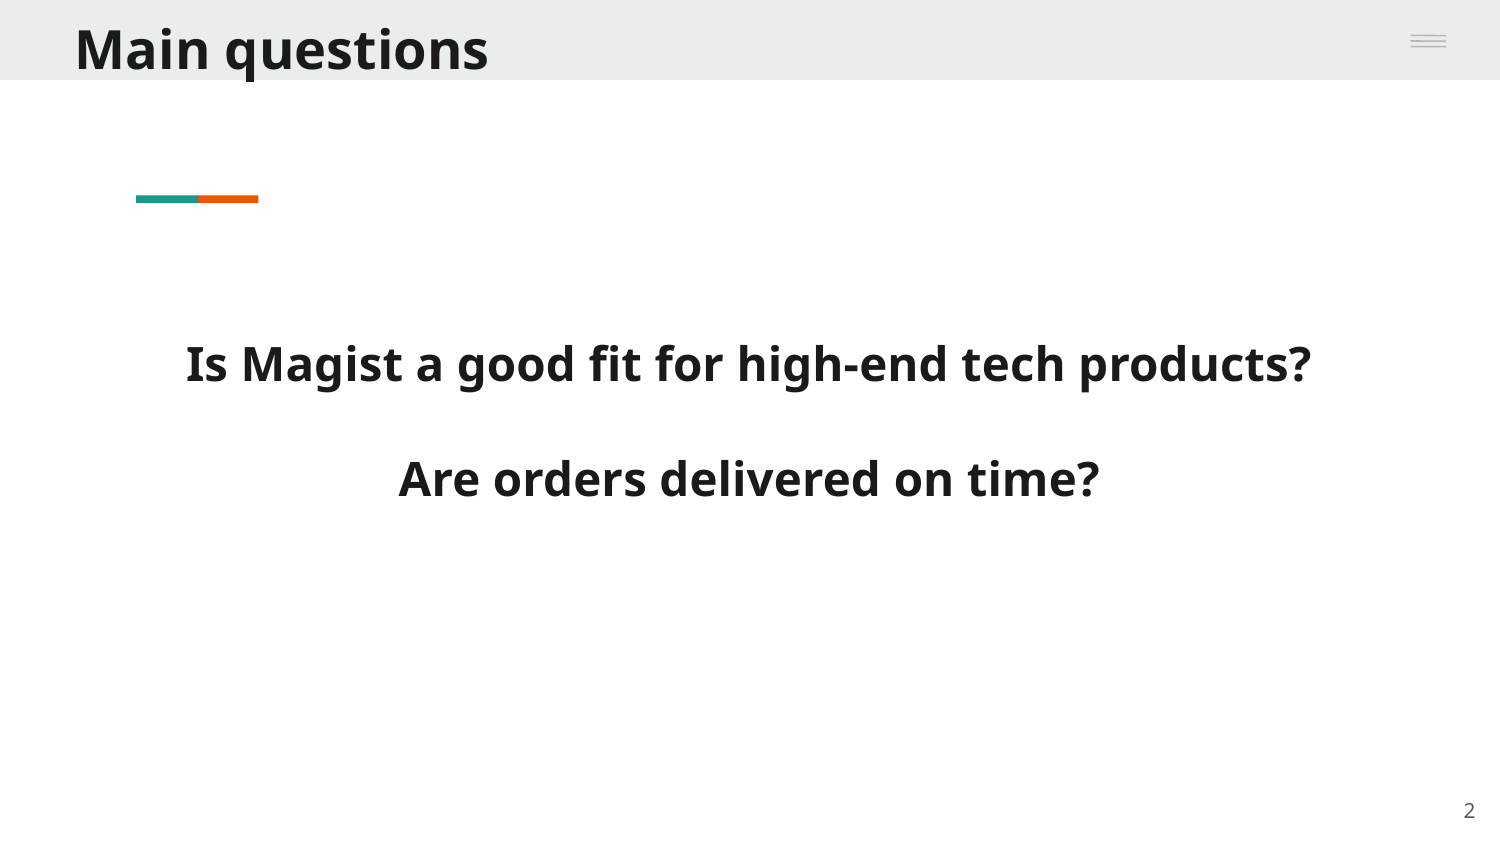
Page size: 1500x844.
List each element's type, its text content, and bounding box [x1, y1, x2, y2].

title Is Magist a good fit for high-end tech products? Are orders delivered on time? [119, 319, 1381, 525]
slide_number <number> [1400, 779, 1491, 844]
title Main questions [59, 0, 1321, 88]
